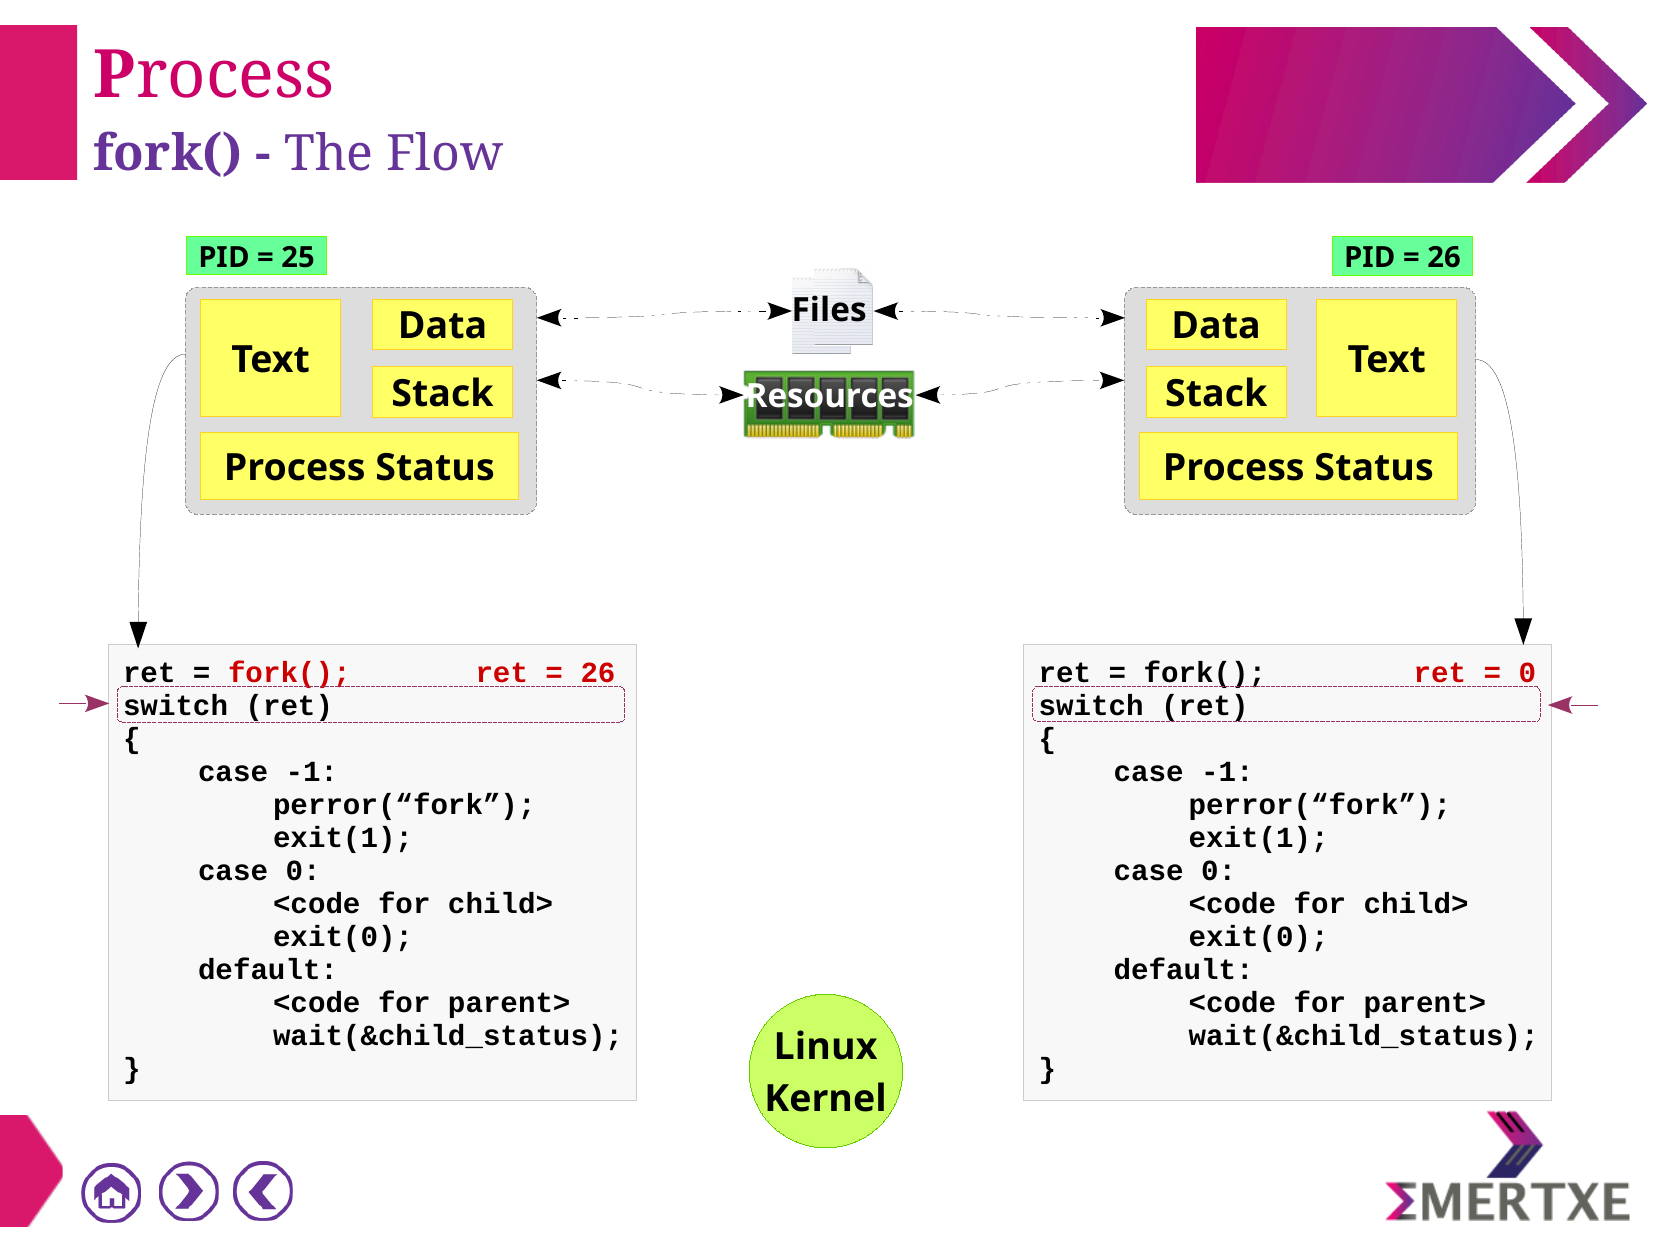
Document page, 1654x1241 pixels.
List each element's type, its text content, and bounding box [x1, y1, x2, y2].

text_box [1124, 287, 1476, 515]
text_box Stack [372, 366, 513, 418]
text_box Data [372, 299, 513, 350]
picture [1385, 1107, 1631, 1221]
text_box [117, 686, 625, 723]
text_box PID = 25 [186, 236, 327, 275]
picture [743, 267, 916, 440]
title Process fork() - The Flow [93, 2, 1571, 210]
text_box Stack [1146, 366, 1287, 418]
text_box Process Status [1139, 432, 1458, 500]
text_box Text [200, 299, 341, 417]
text_box PID = 26 [1332, 236, 1473, 276]
picture [233, 1161, 293, 1221]
text_box Data [1146, 299, 1287, 350]
text_box ret = fork(); ret = 26 switch (ret) { case -1: perror(“fork”); exit(1); case 0: <code for child> exit(0); default: <code for parent> wait(&child_status); } [108, 644, 637, 1101]
text_box [1032, 686, 1541, 722]
text_box Linux Kernel [749, 994, 903, 1148]
text_box [185, 287, 537, 515]
picture [81, 1163, 141, 1223]
picture [159, 1161, 219, 1221]
text_box Text [1316, 299, 1457, 417]
text_box Process Status [200, 432, 519, 500]
picture [1571, 27, 1647, 183]
text_box ret = fork(); ret = 0 switch (ret) { case -1: perror(“fork”); exit(1); case 0: <code for child> exit(0); default: <code for parent> wait(&child_status); } [1023, 644, 1552, 1101]
